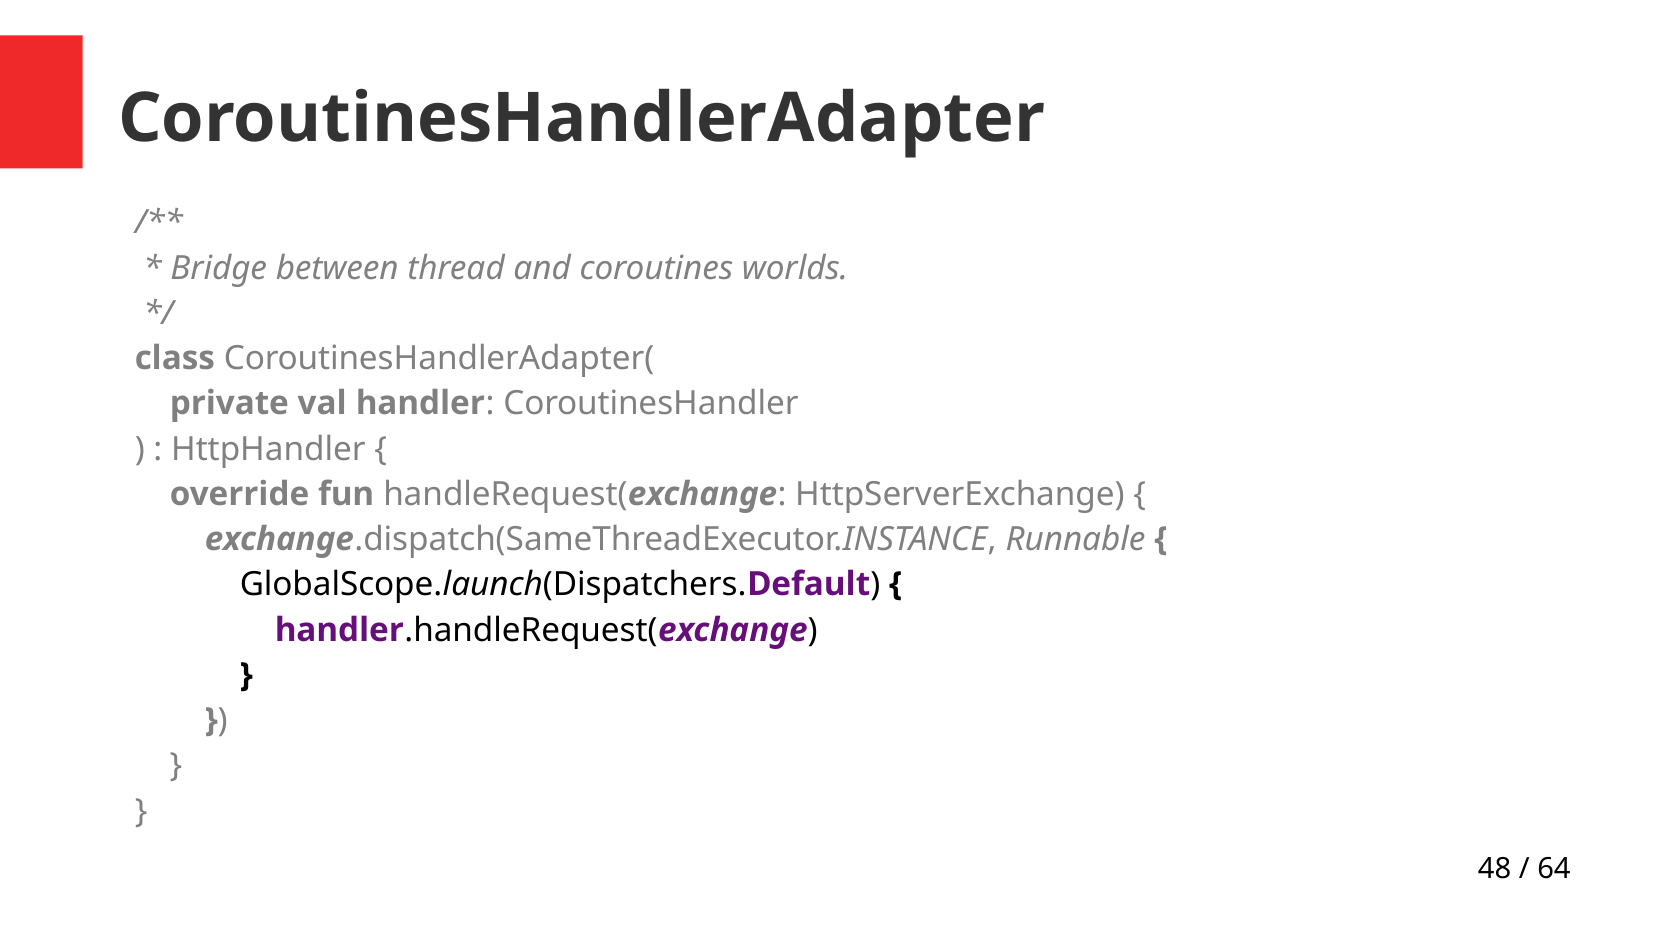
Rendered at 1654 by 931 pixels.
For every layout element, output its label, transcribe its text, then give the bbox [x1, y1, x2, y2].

title CoroutinesHandlerAdapter [118, 37, 1571, 193]
text_box /** * Bridge between thread and coroutines worlds. */ class CoroutinesHandlerAdapter( private val handler: CoroutinesHandler ) : HttpHandler { override fun handleRequest(exchange: HttpServerExchange) { exchange.dispatch(SameThreadExecutor.INSTANCE, Runnable { GlobalScope.launch(Dispatchers.Default) { handler.handleRequest(exchange) } }) } } [120, 191, 1501, 871]
